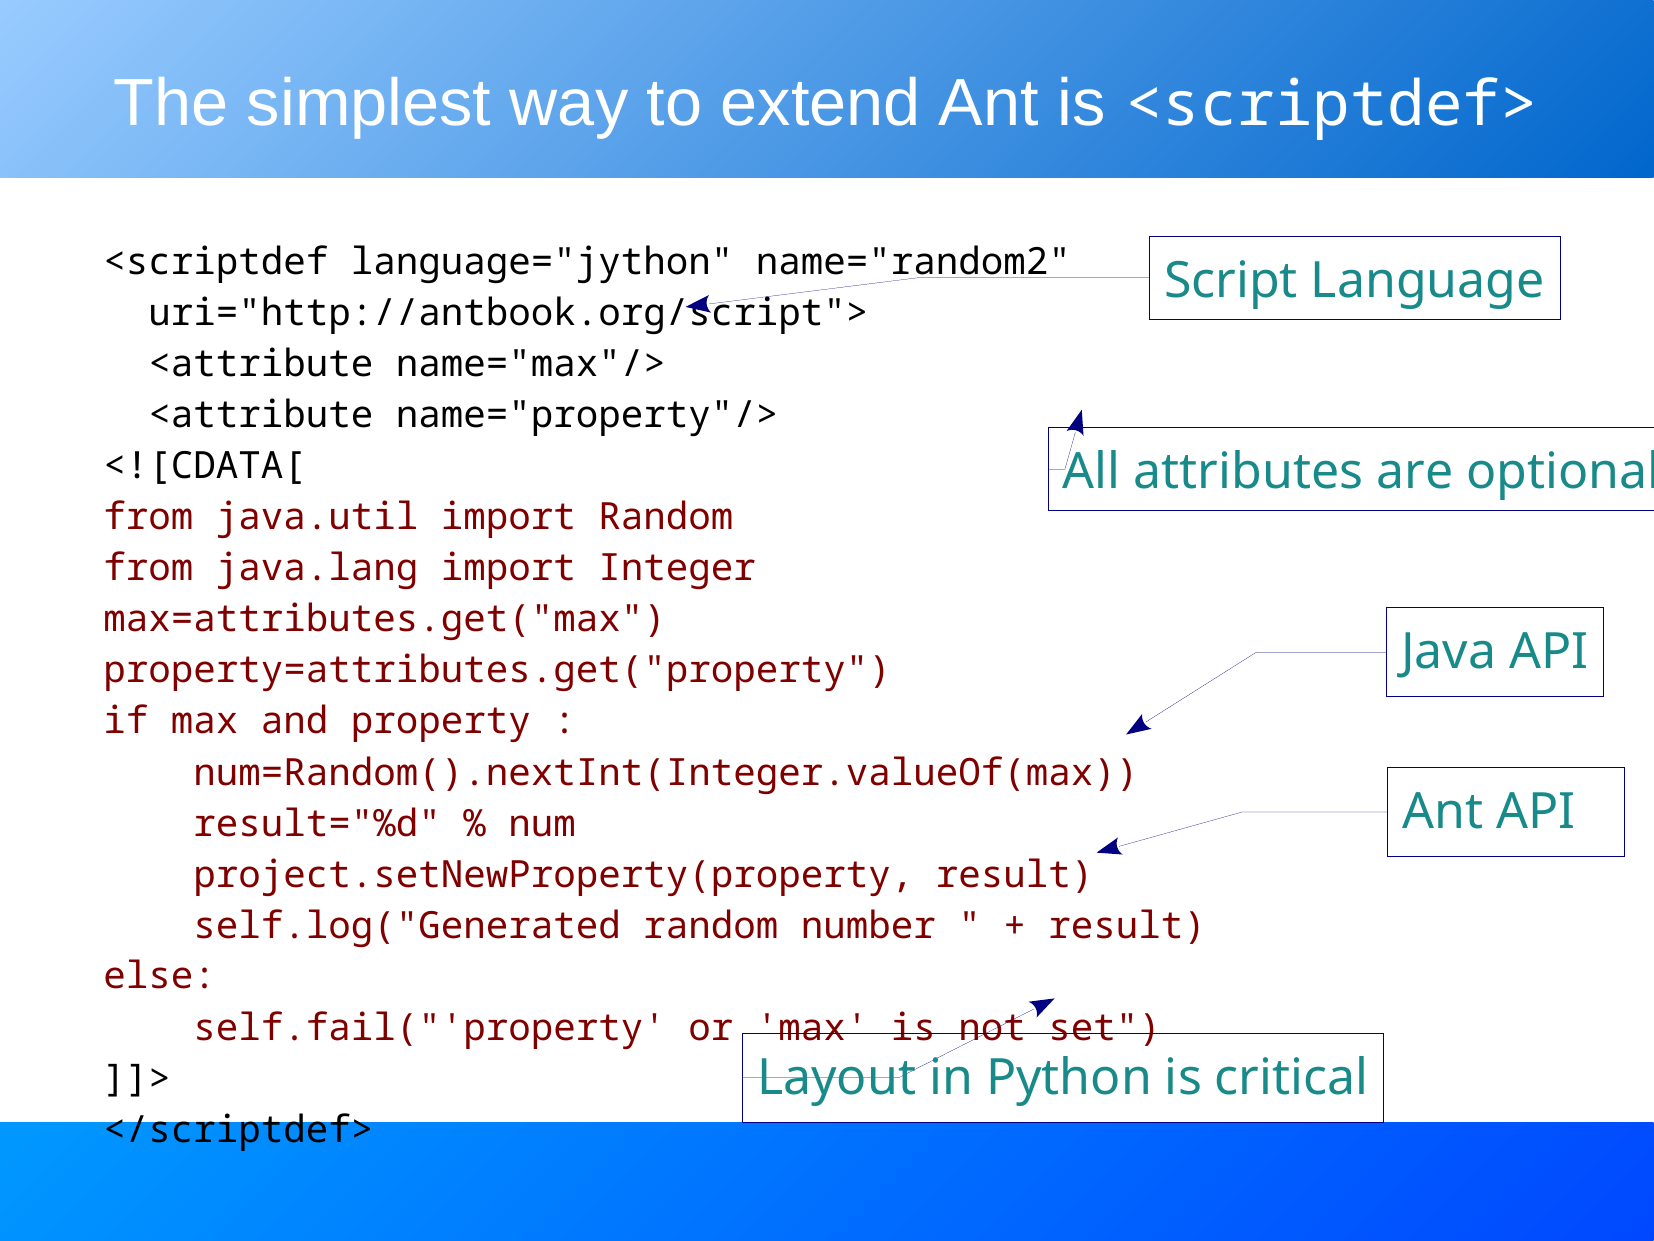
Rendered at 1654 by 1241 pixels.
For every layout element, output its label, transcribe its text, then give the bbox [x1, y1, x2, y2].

text_box <scriptdef language="jython" name="random2" uri="http://antbook.org/script"> <attribute name="max"/> <attribute name="property"/> <![CDATA[ from java.util import Random from java.lang import Integer max=attributes.get("max") property=attributes.get("property") if max and property : num=Random().nextInt(Integer.valueOf(max)) result="%d" % num project.setNewProperty(property, result) self.log("Generated random number " + result) else: self.fail("'property' or 'max' is not set") ]]> </scriptdef> [88, 295, 1223, 1093]
text_box Ant API [1387, 767, 1625, 857]
text_box Java API [1386, 607, 1604, 697]
text_box Layout in Python is critical [742, 1033, 1384, 1123]
text_box Script Language [1149, 236, 1561, 320]
text_box All attributes are optional [1048, 427, 1654, 511]
title The simplest way to extend Ant is <scriptdef> [111, 59, 1541, 148]
